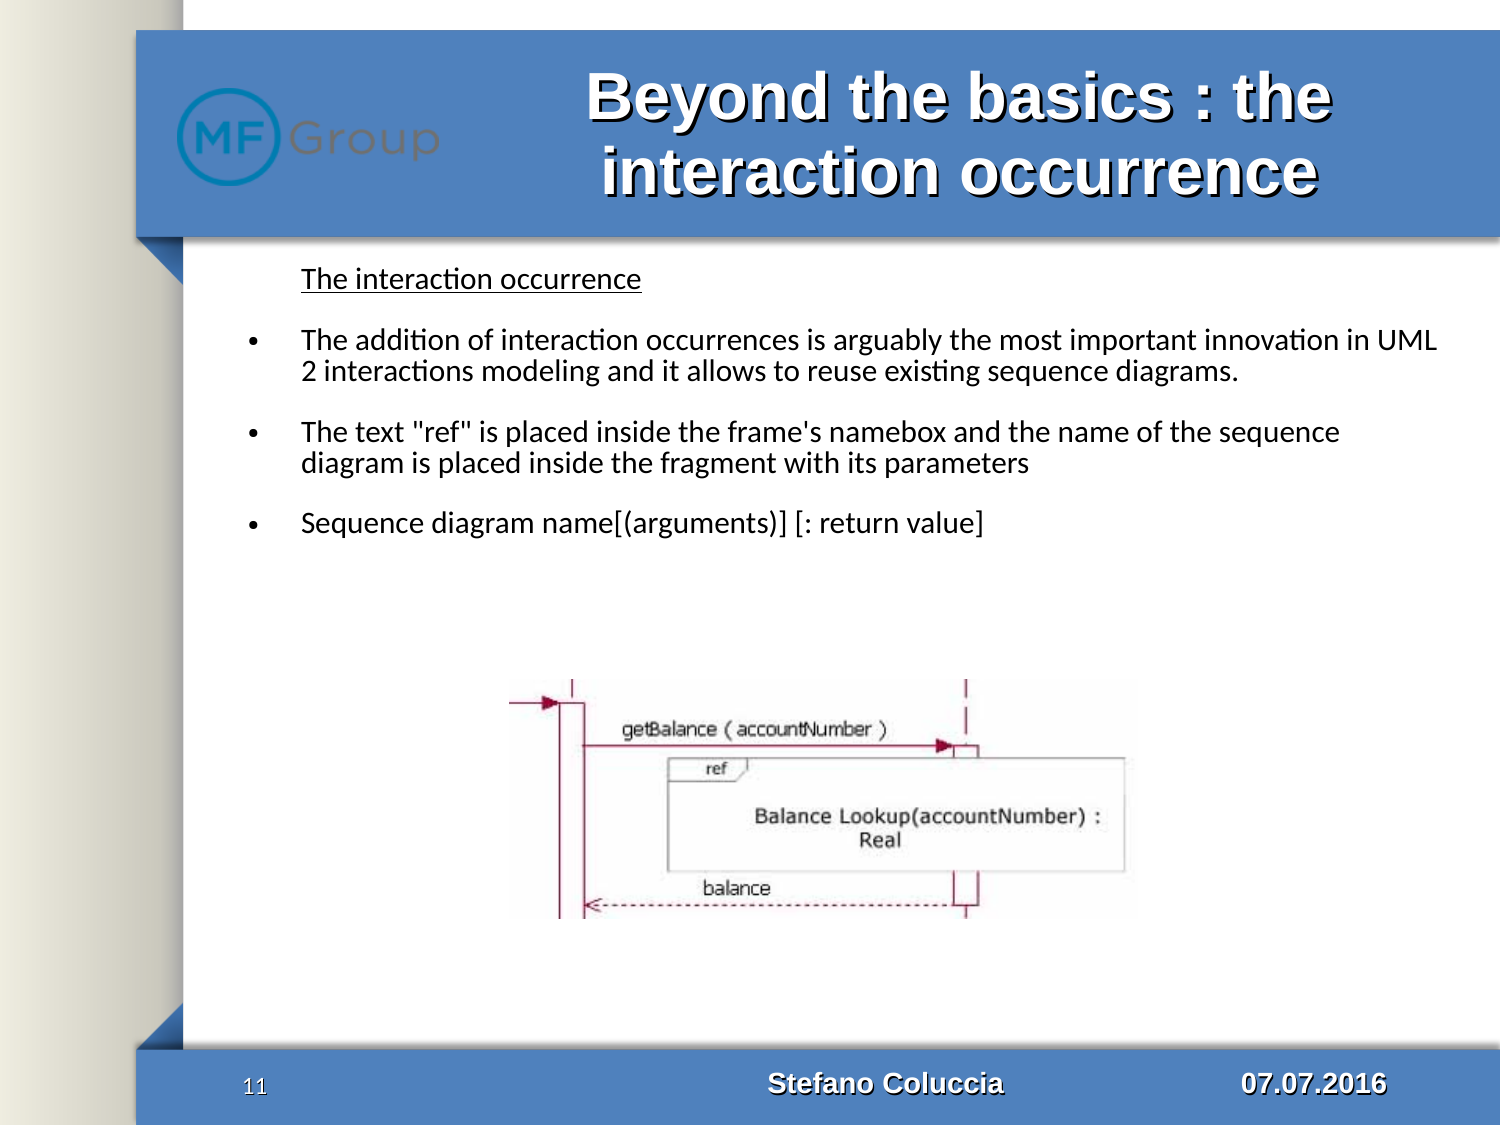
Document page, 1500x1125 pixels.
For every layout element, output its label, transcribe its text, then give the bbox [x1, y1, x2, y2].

title Stefano Coluccia [738, 1065, 1034, 1103]
title Beyond the basics : the interaction occurrence [472, 48, 1447, 221]
title 07.07.2016 [1151, 1065, 1477, 1103]
picture [0, 0, 1500, 1125]
list The interaction occurrence The addition of interaction occurrences is arguably the most important innovation in UML 2 interactions modeling and it allows to reuse existing sequence diagrams. The text "ref" is placed inside the frame's namebox and the name of the sequence diagram is placed inside the fragment with its parameters Sequence diagram name[(arguments)] [: return value] [230, 265, 1447, 1009]
